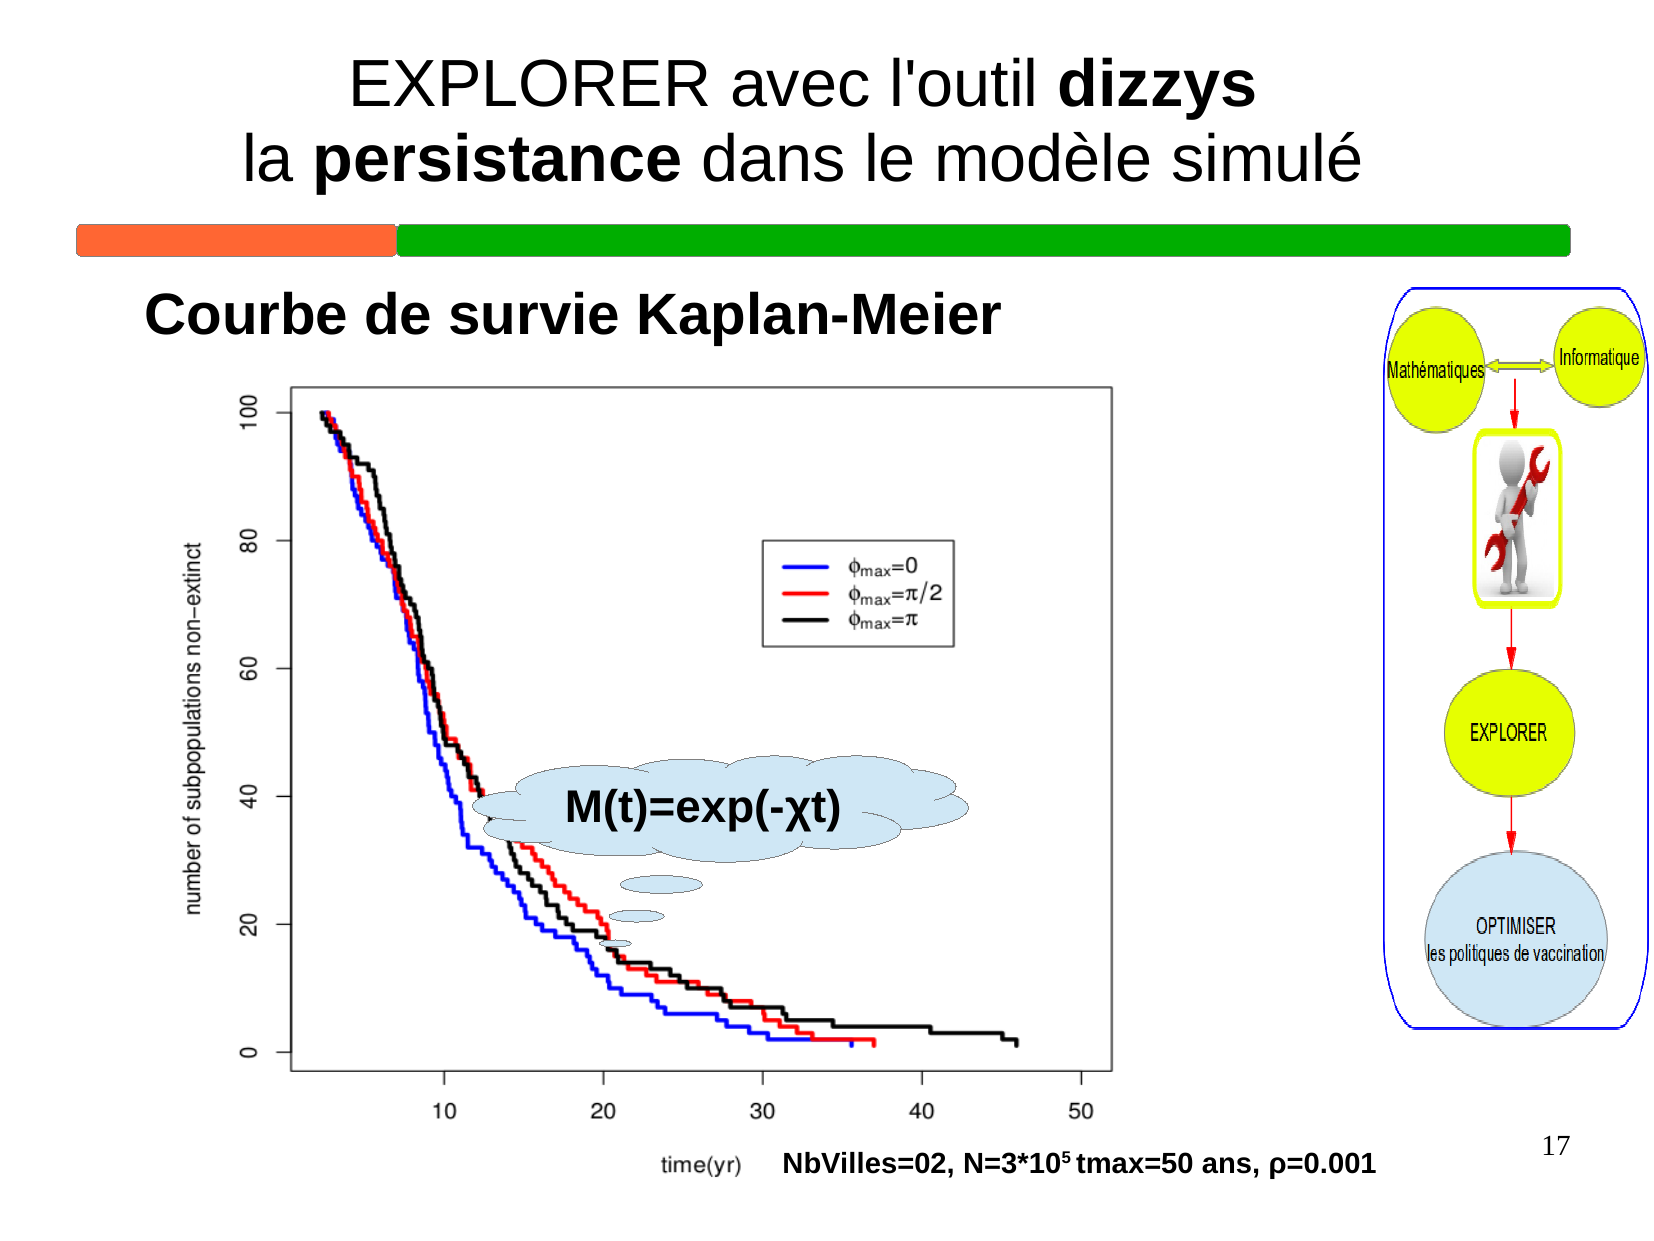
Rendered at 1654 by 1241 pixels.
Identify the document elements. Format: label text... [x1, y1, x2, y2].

text_box M(t)=exp(-χt) [609, 910, 665, 923]
picture [1381, 283, 1654, 1046]
picture [177, 366, 1144, 1189]
text_box M(t)=exp(-χt) [599, 939, 632, 947]
text_box M(t)=exp(-χt) [620, 875, 703, 894]
text_box Courbe de survie Kaplan-Meier [129, 274, 1099, 355]
text_box [76, 224, 1571, 257]
text_box NbVilles=02, N=3*105 tmax=50 ans, ρ=0.001 [767, 1139, 1393, 1189]
title EXPLORER avec l'outil dizzys la persistance dans le modèle simulé [59, 17, 1548, 225]
text_box M(t)=exp(-χt) [472, 755, 969, 863]
